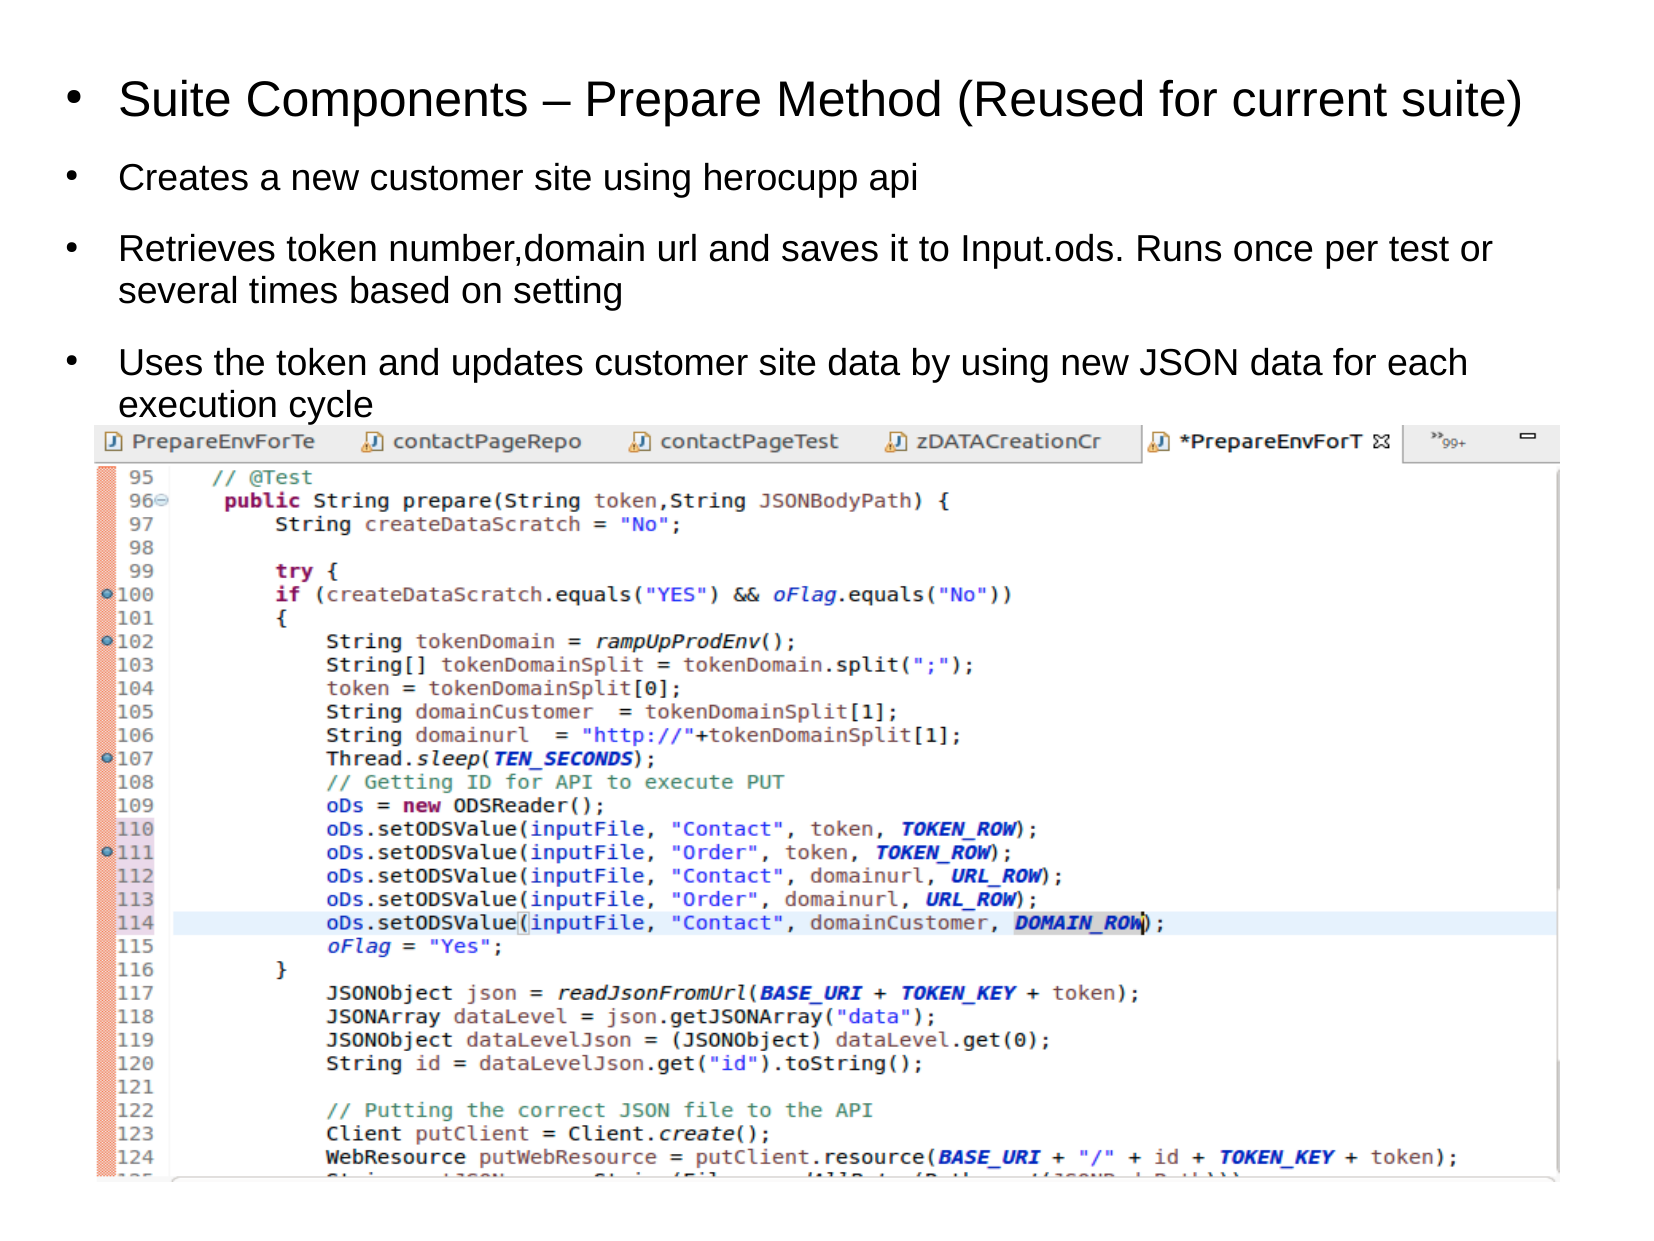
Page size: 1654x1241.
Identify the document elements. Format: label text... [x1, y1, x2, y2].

picture [94, 425, 1560, 1182]
list Suite Components – Prepare Method (Reused for current suite) Creates a new customer site using herocupp api Retrieves token number,domain url and saves it to Input.ods. Runs once per test or several times based on setting Uses the token and updates customer site data by using new JSON data for each execution cycle [47, 70, 1619, 1182]
